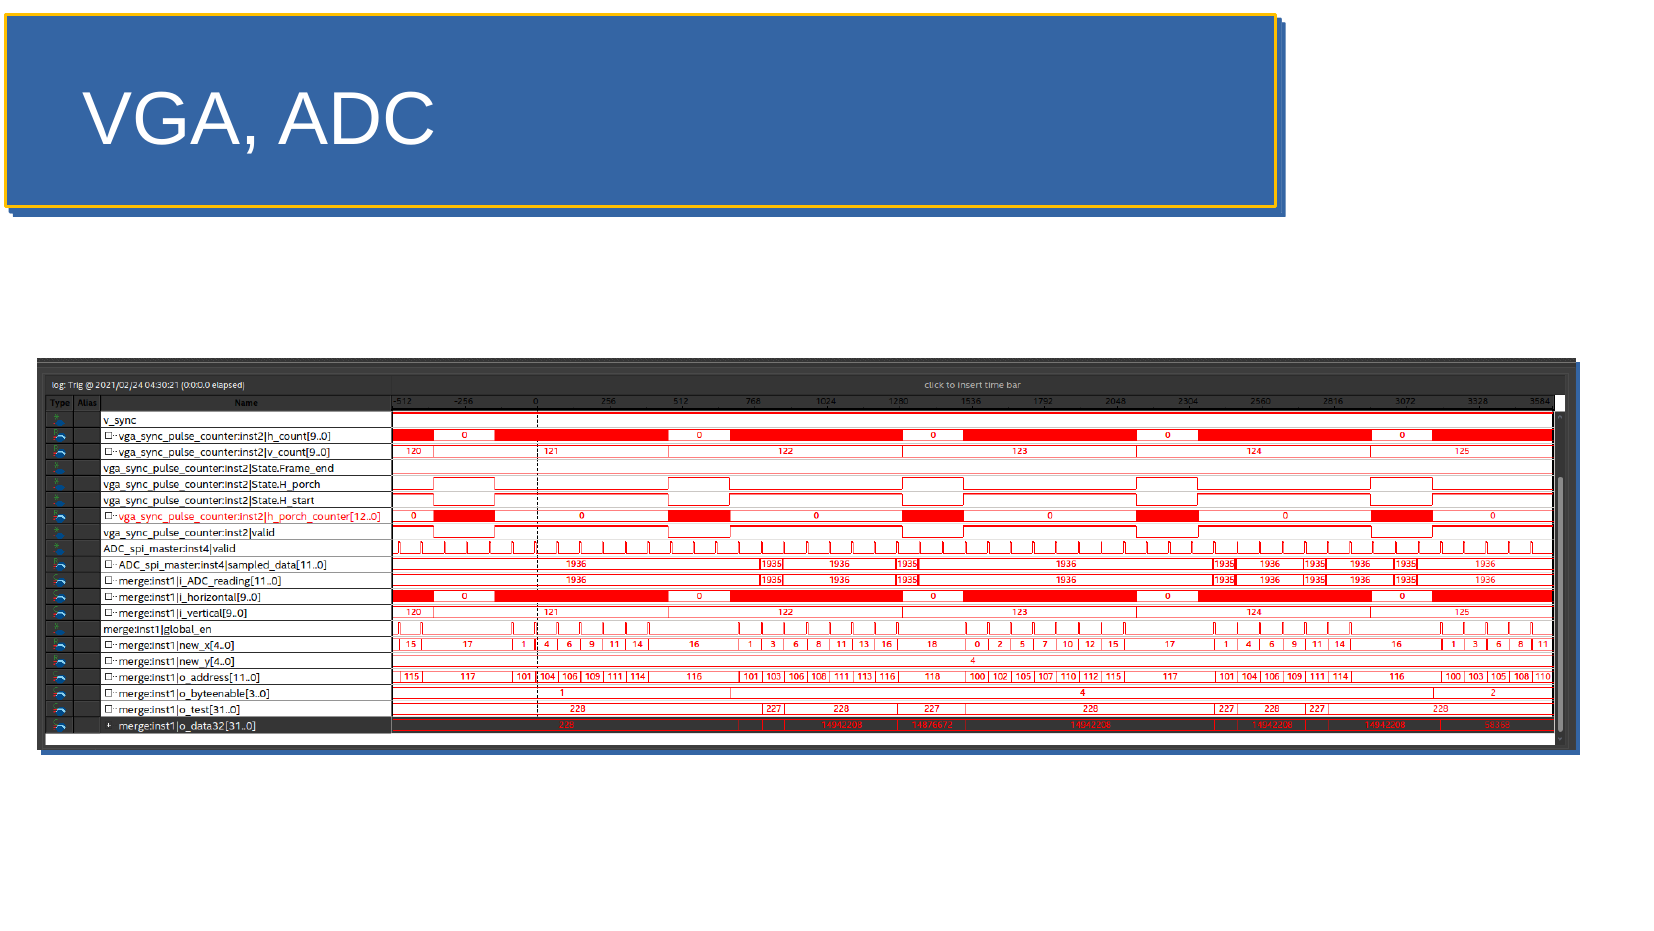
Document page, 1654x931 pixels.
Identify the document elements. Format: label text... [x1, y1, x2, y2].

title VGA, ADC [82, 44, 1235, 192]
picture [37, 358, 1576, 751]
